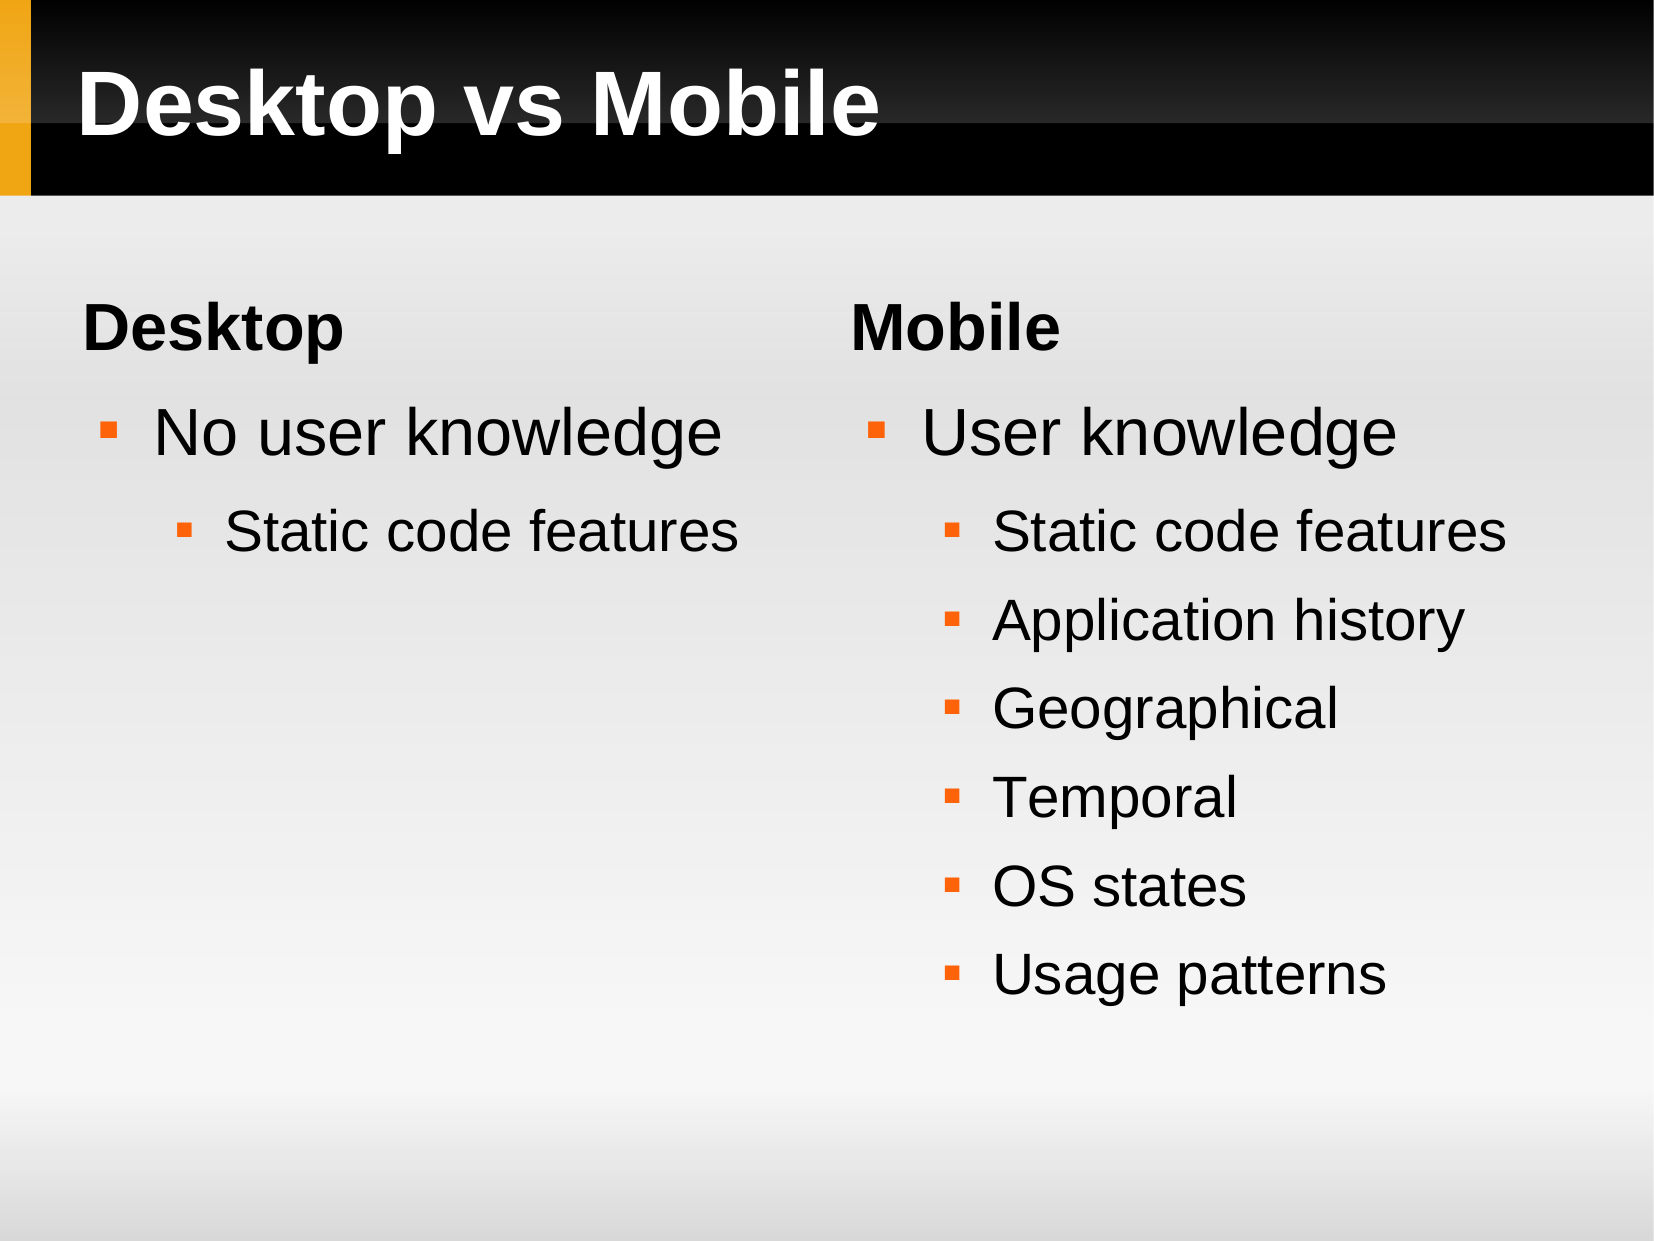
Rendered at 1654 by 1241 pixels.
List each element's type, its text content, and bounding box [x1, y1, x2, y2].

title Desktop vs Mobile [76, 0, 1565, 208]
list Desktop No user knowledge Static code features [82, 290, 808, 1094]
picture [0, 0, 1654, 1241]
list Mobile User knowledge Static code features Application history Geographical Temporal OS states Usage patterns [850, 290, 1575, 1094]
